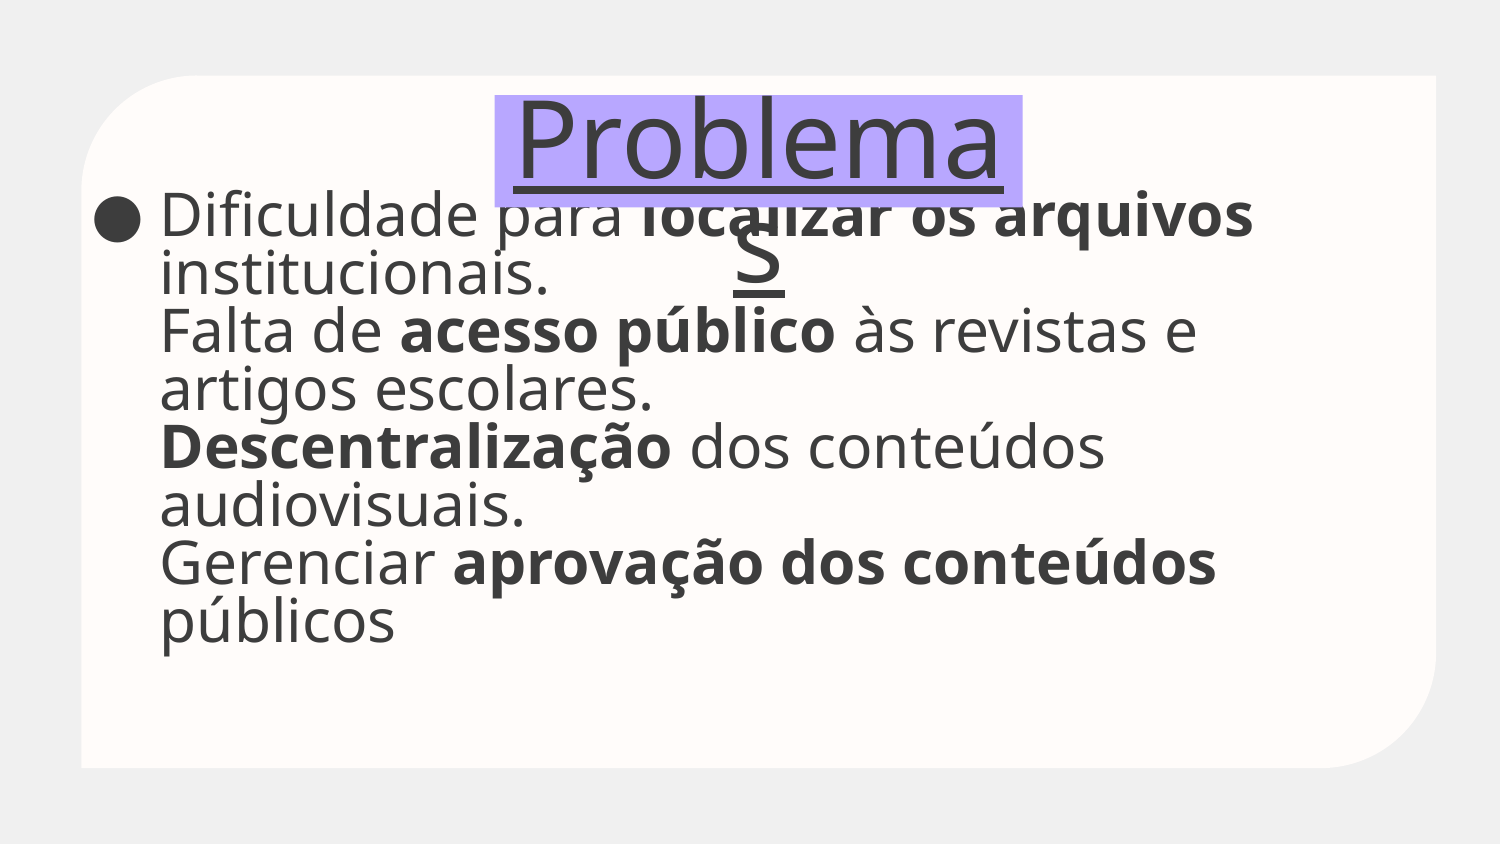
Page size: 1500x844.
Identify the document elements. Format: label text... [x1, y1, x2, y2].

text_box [148, 75, 1437, 735]
title Problemas [494, 95, 1023, 208]
title Dificuldade para localizar os arquivos institucionais. Falta de acesso público às revistas e artigos escolares. Descentralização dos conteúdos audiovisuais. Gerenciar aprovação dos conteúdos públicos [84, 86, 1402, 758]
text_box [81, 166, 1368, 769]
